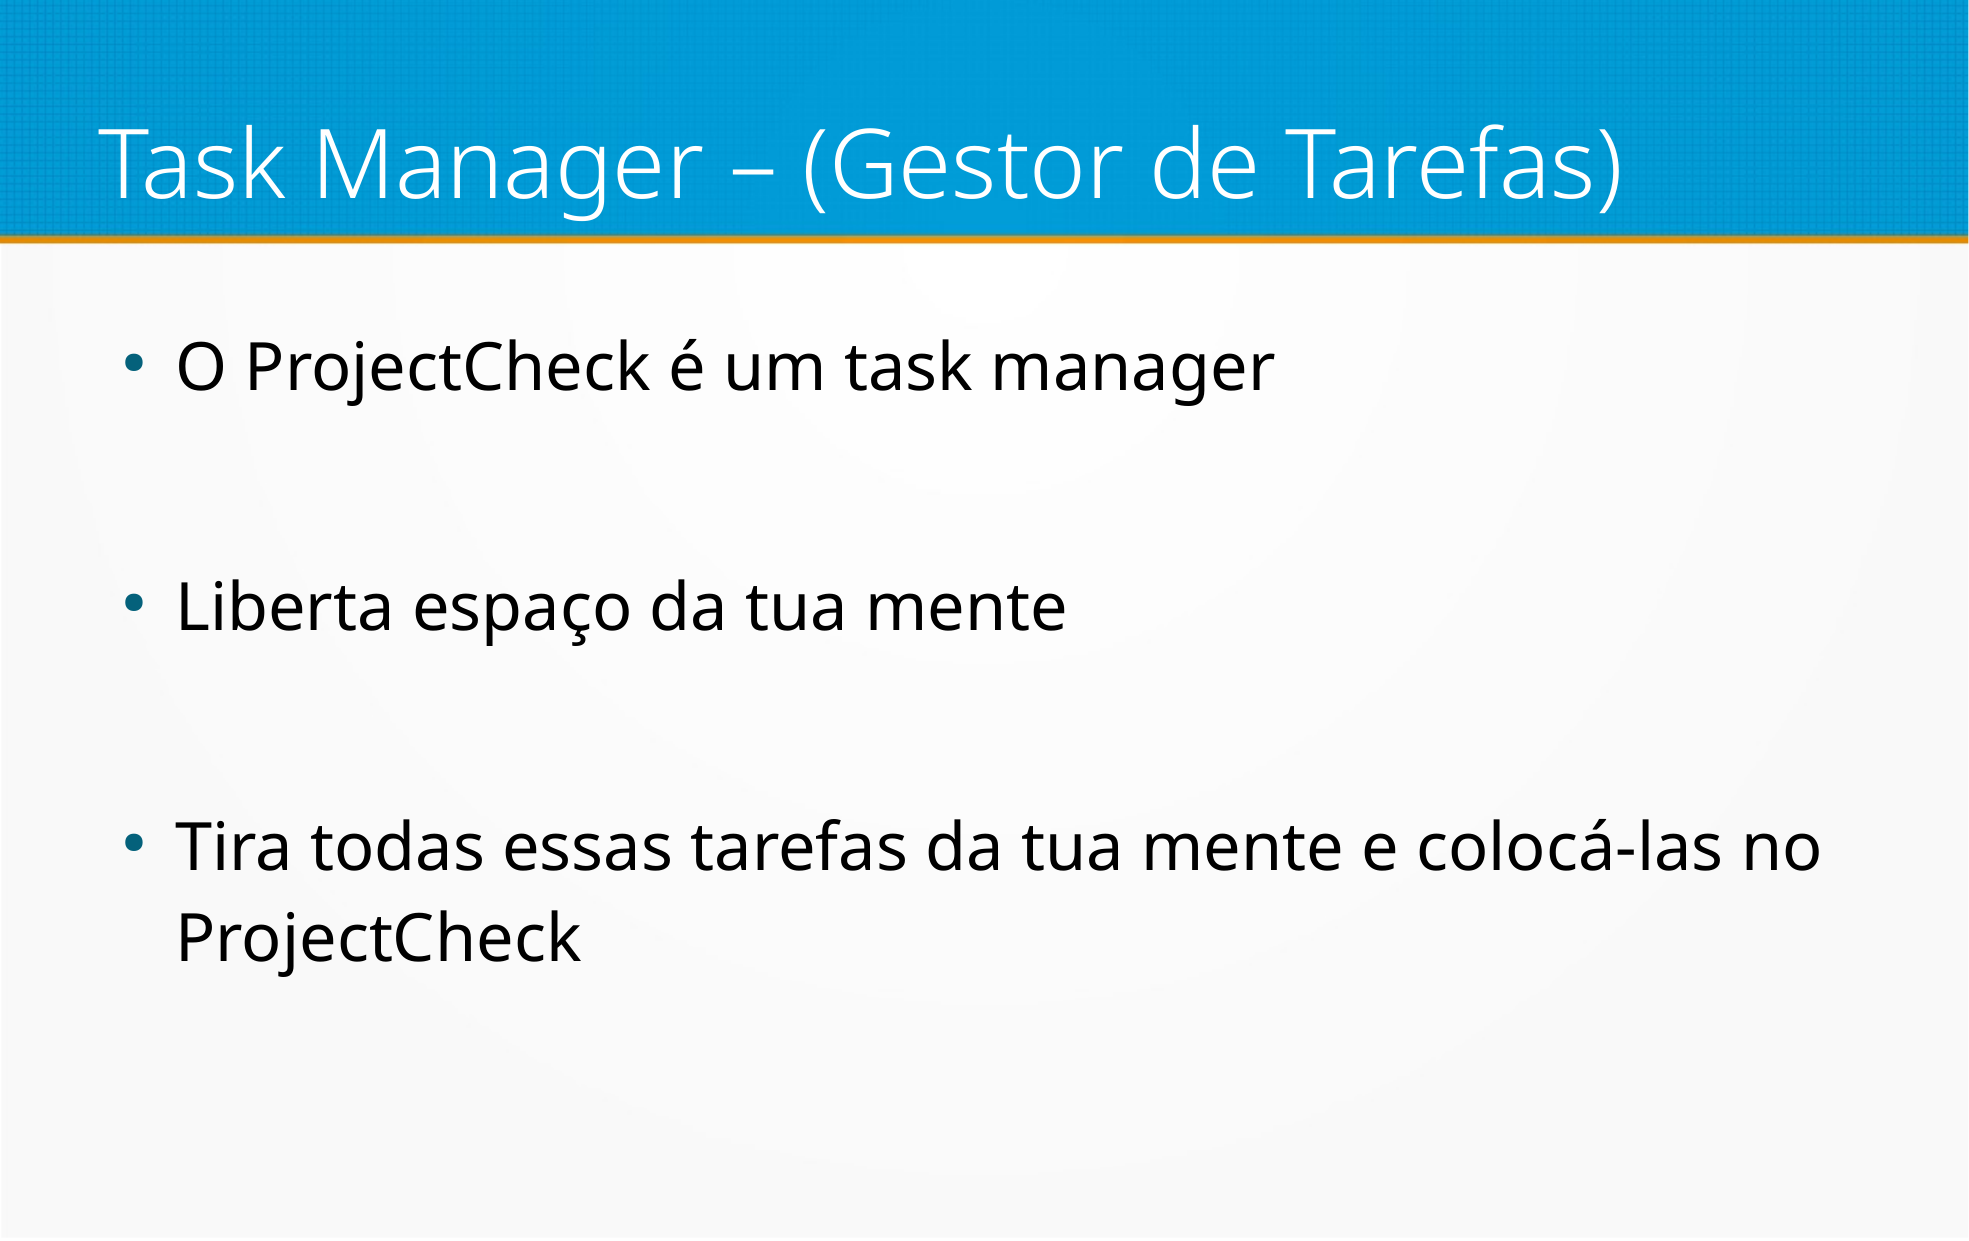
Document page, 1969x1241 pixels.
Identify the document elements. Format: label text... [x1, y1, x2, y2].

title Task Manager – (Gestor de Tarefas) [98, 19, 1870, 227]
picture [0, 233, 1969, 1241]
list O ProjectCheck é um task manager Liberta espaço da tua mente Tira todas essas tarefas da tua mente e colocá-las no ProjectCheck [104, 318, 1867, 1084]
